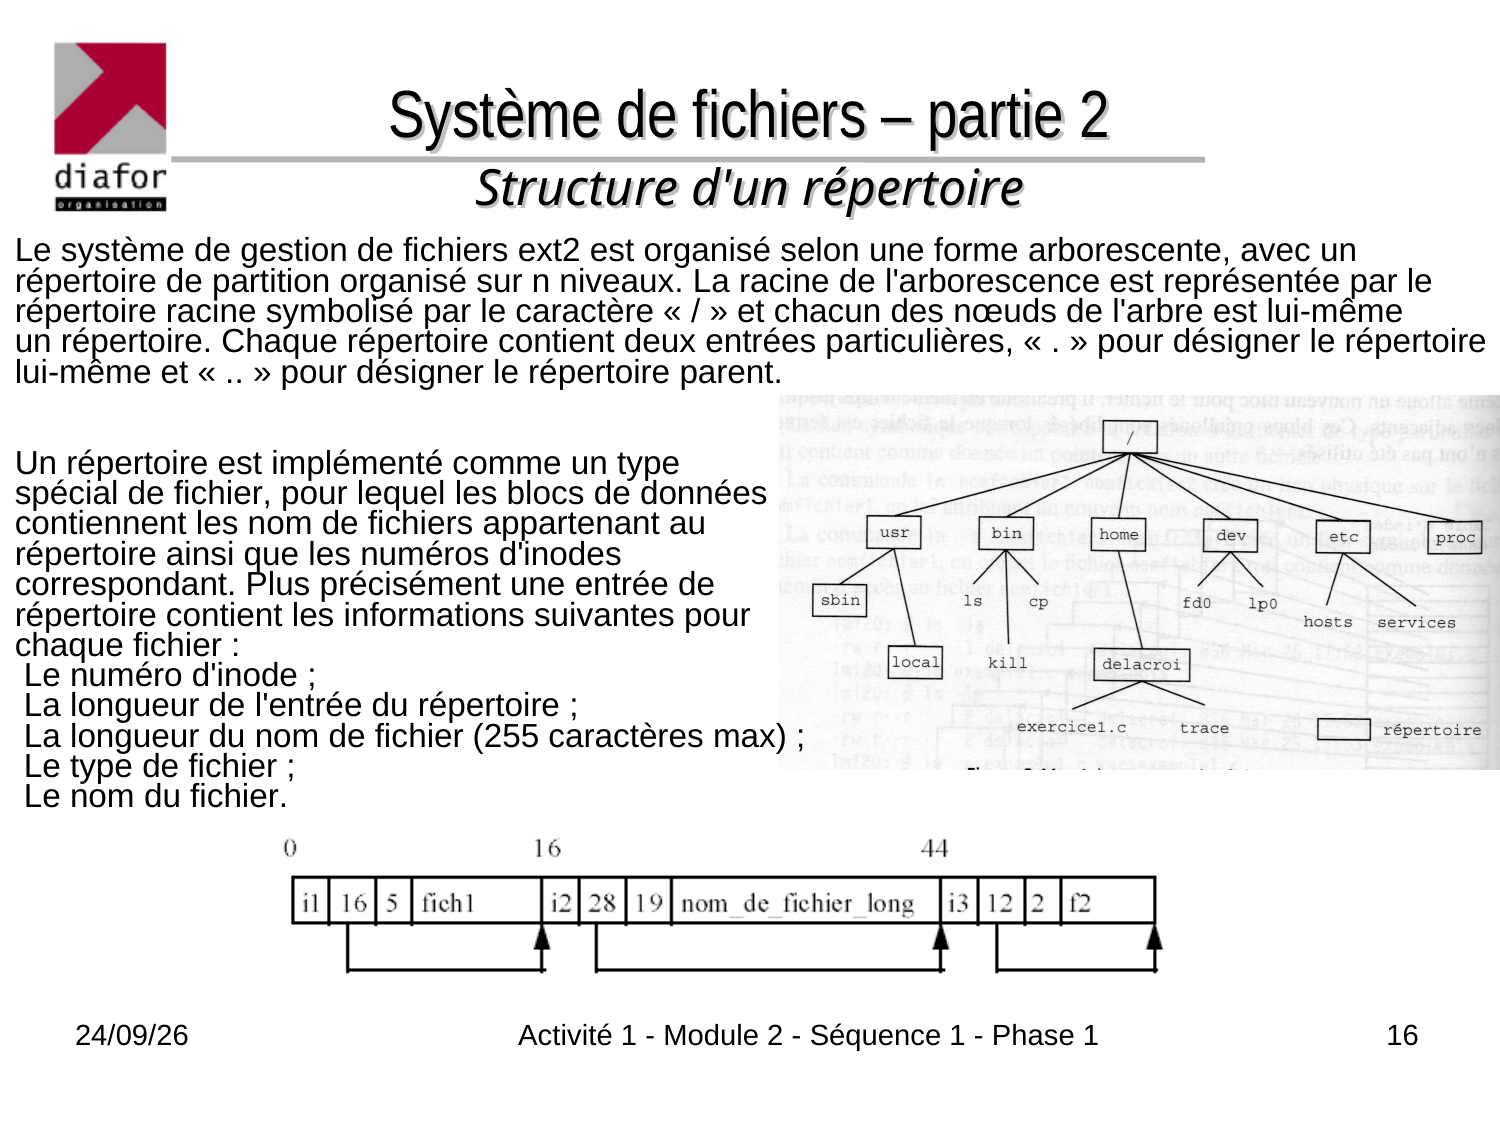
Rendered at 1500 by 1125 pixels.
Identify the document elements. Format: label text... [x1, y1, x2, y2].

text_box Un répertoire est implémenté comme un type spécial de fichier, pour lequel les blocs de données contiennent les nom de fichiers appartenant au répertoire ainsi que les numéros d'inodes correspondant. Plus précisément une entrée de répertoire contient les informations suivantes pour chaque fichier : Le numéro d'inode ; La longueur de l'entrée du répertoire ; La longueur du nom de fichier (255 caractères max) ; Le type de fichier ; Le nom du fichier. [0, 442, 822, 822]
picture [779, 395, 1500, 770]
picture [265, 832, 1177, 997]
picture [53, 42, 168, 213]
text_box Le système de gestion de fichiers ext2 est organisé selon une forme arborescente, avec un répertoire de partition organisé sur n niveaux. La racine de l'arborescence est représentée par le répertoire racine symbolisé par le caractère « / » et chacun des nœuds de l'arbre est lui-même un répertoire. Chaque répertoire contient deux entrées particulières, « . » pour désigner le répertoire lui-même et « .. » pour désigner le répertoire parent. [0, 230, 1500, 397]
title Système de fichiers – partie 2 Structure d'un répertoire [75, 45, 1426, 230]
